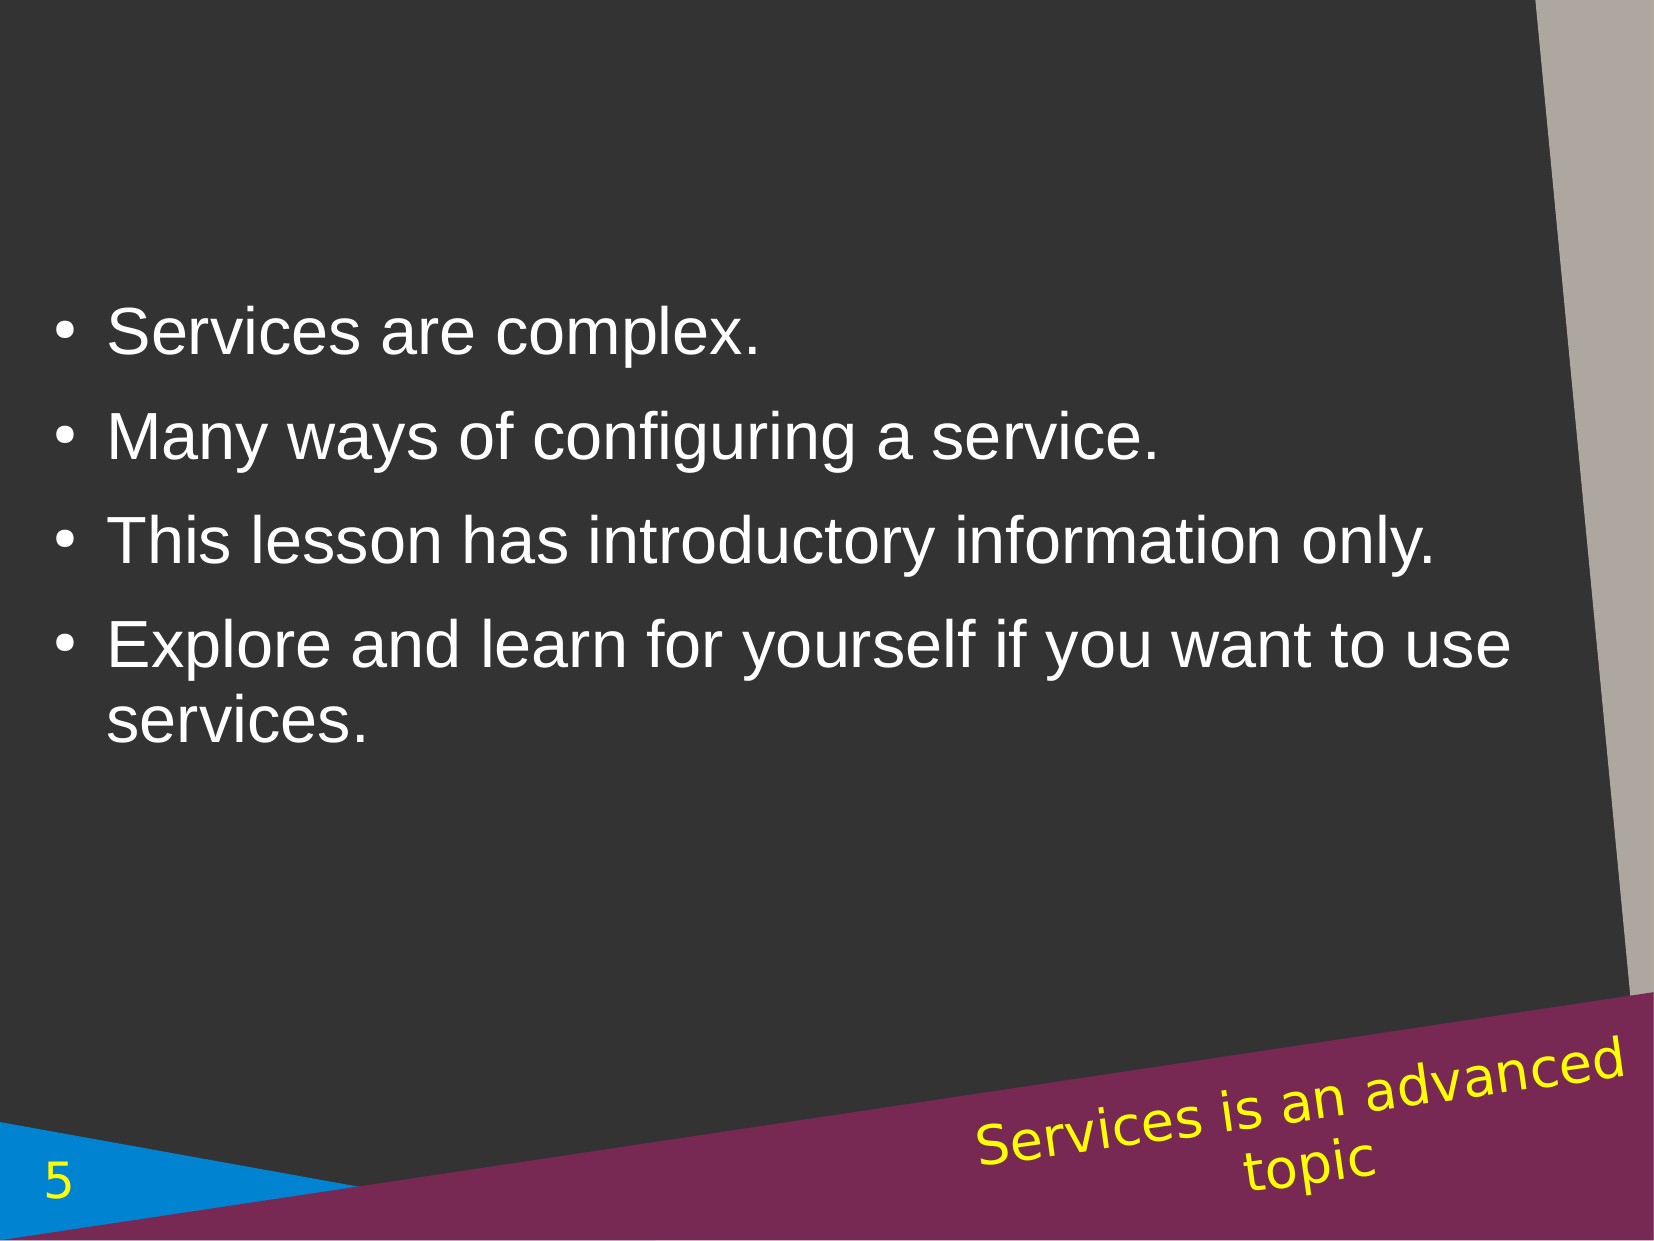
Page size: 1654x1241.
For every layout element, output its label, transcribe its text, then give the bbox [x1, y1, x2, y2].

list Services are complex. Many ways of configuring a service. This lesson has introductory information only. Explore and learn for yourself if you want to use services. [35, 59, 1524, 993]
title Services is an advanced topic [956, 995, 1654, 1241]
